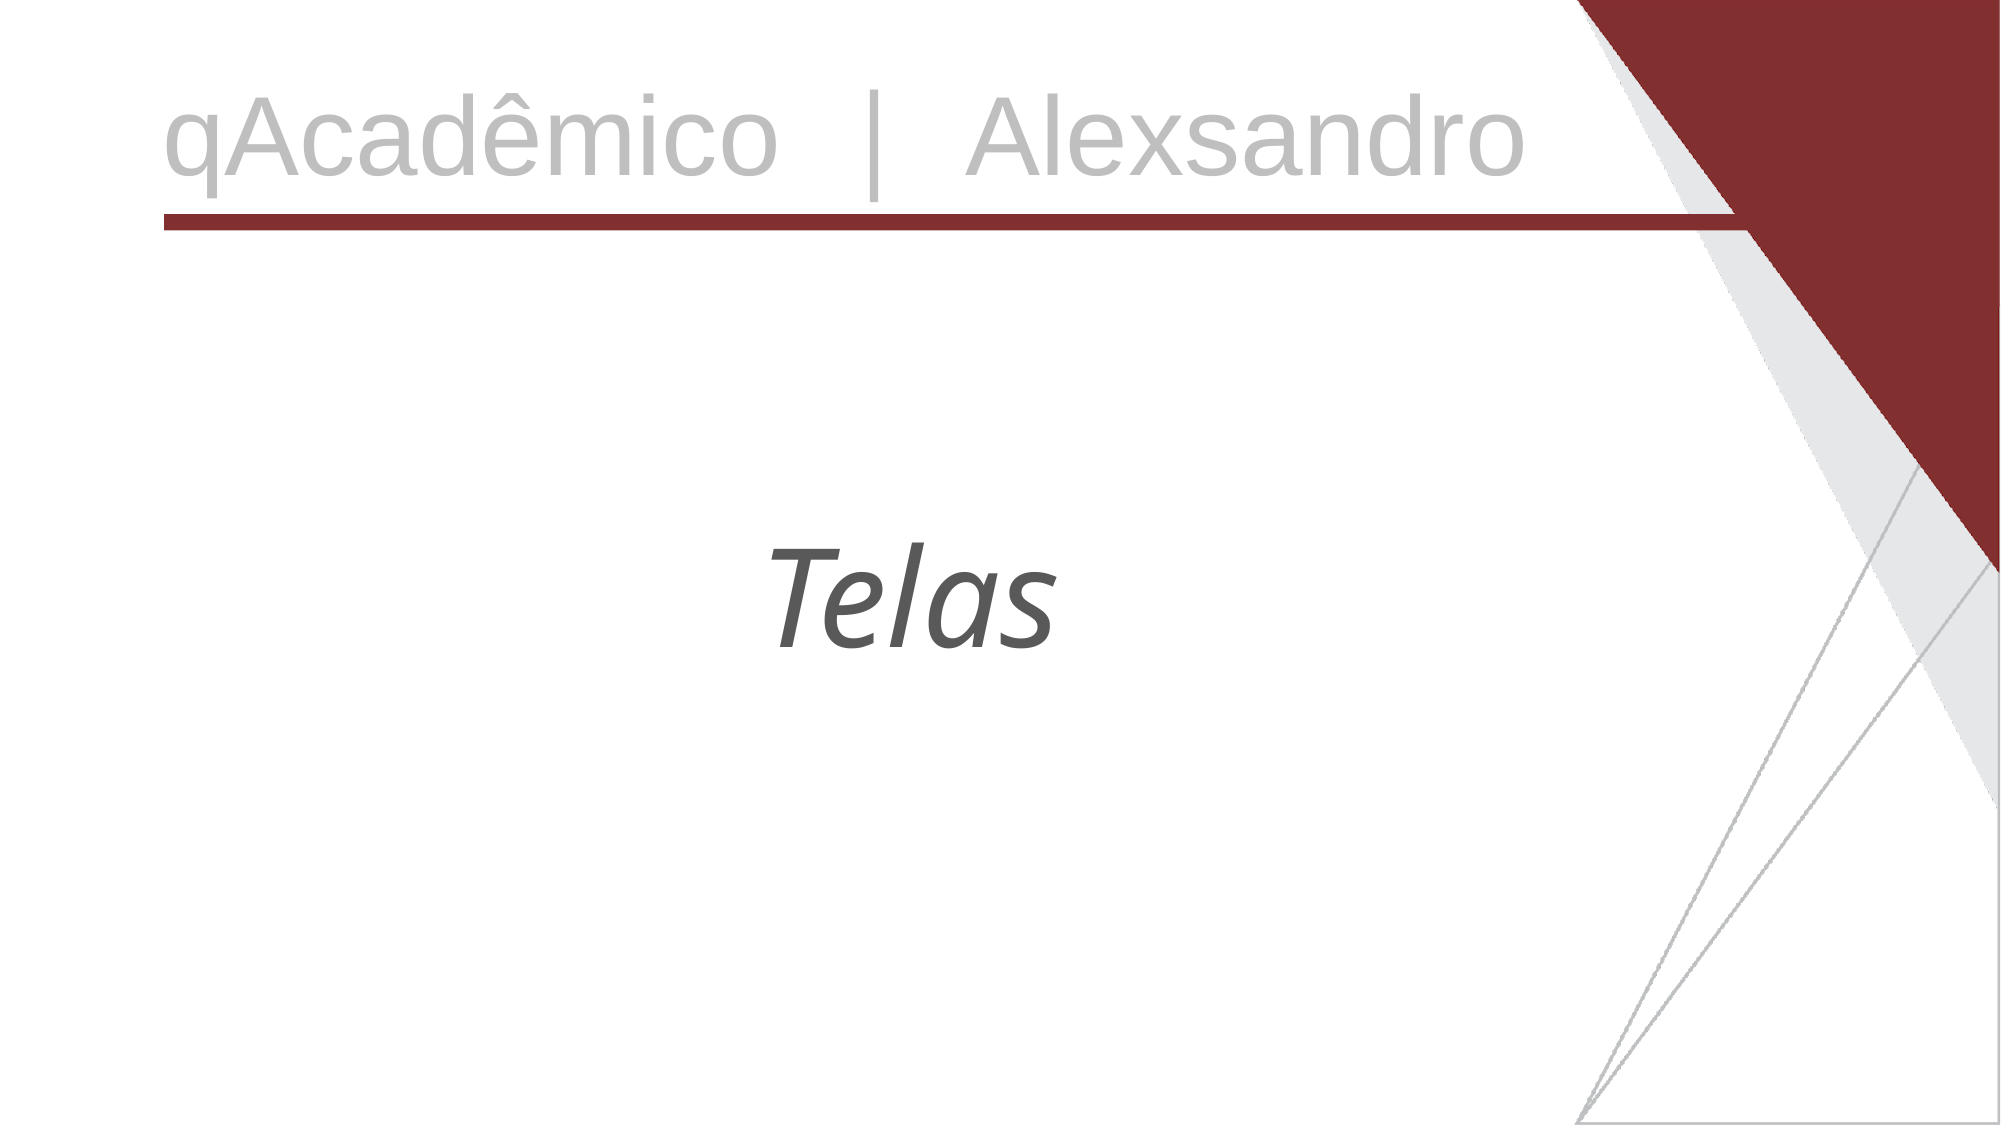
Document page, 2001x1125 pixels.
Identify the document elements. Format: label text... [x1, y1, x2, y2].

text_box qAcadêmico | Alexsandro [147, 55, 1681, 208]
text_box [164, 214, 1927, 231]
text_box Telas [164, 302, 1730, 1125]
picture [0, 0, 2001, 1125]
